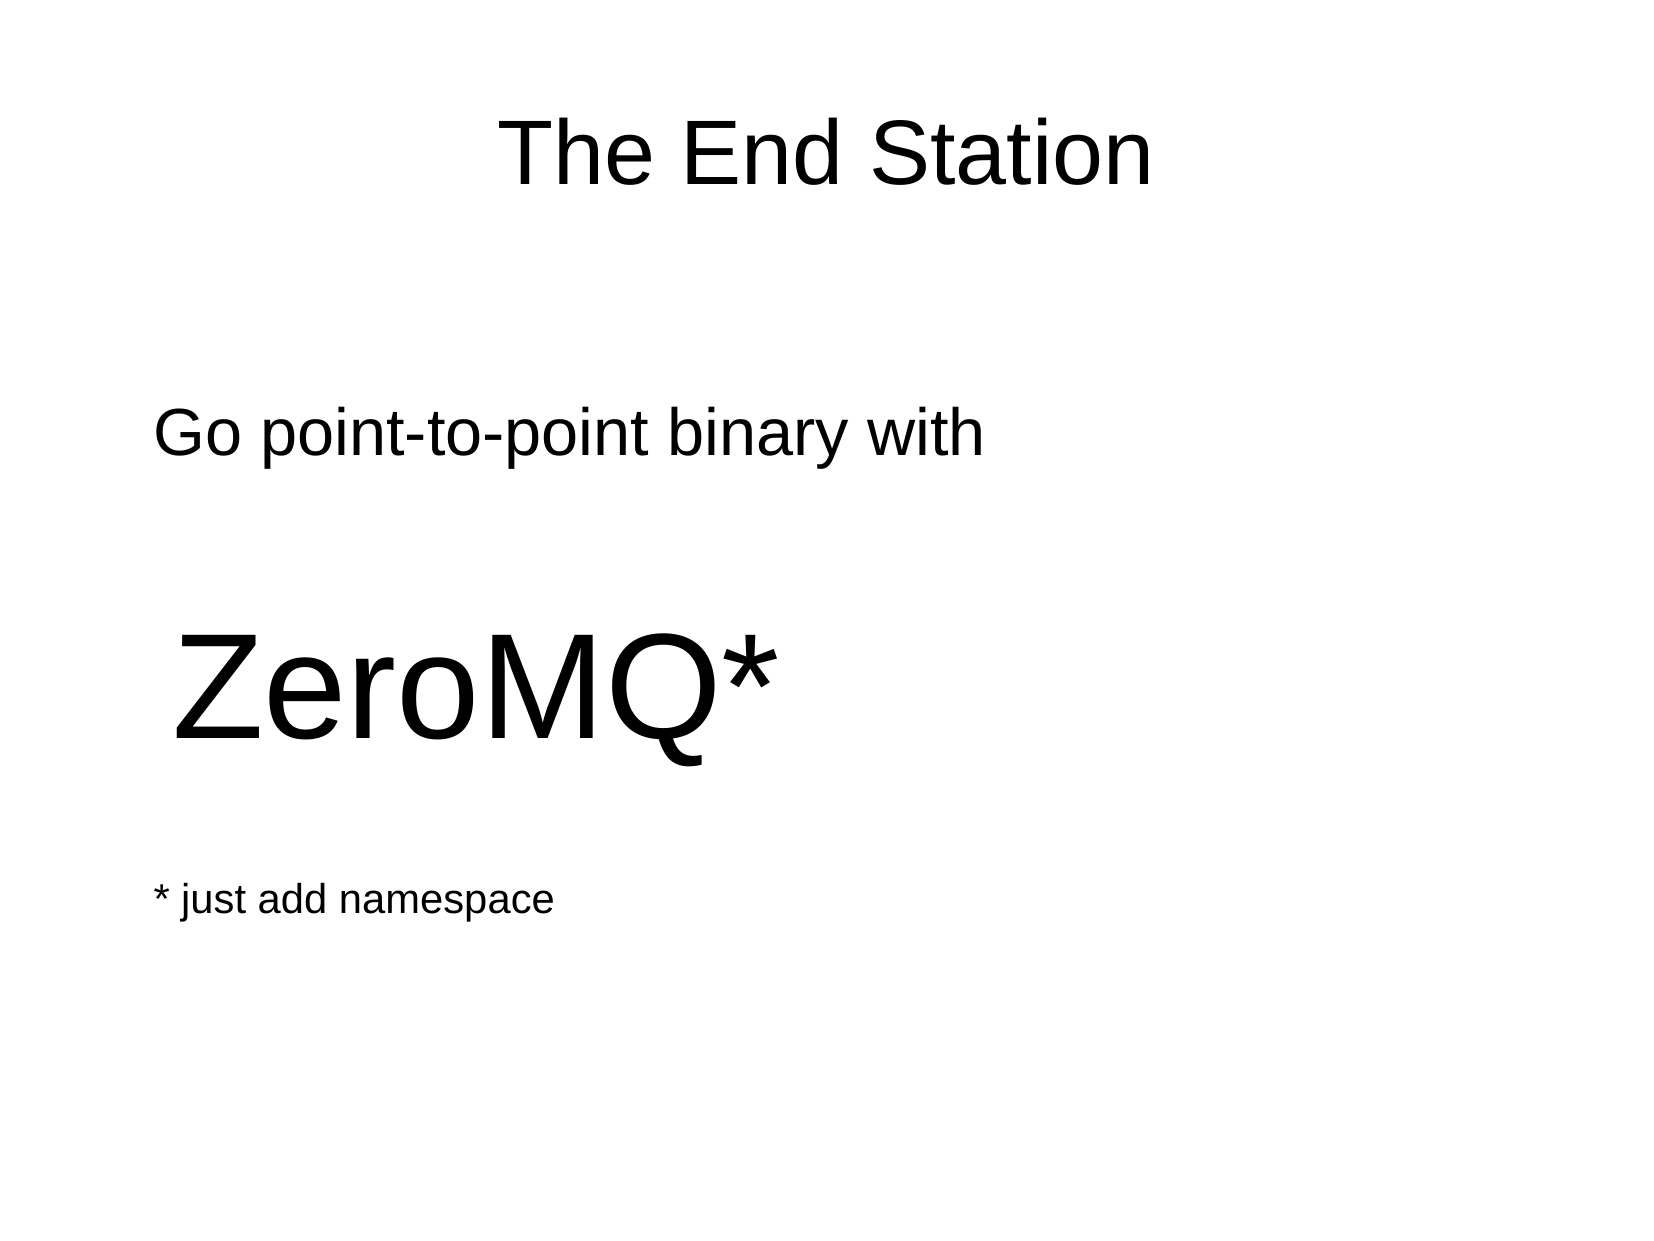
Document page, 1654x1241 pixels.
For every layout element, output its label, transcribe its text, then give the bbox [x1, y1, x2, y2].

list Go point-to-point binary with ZeroMQ* * just add namespace [82, 290, 1571, 1010]
title The End Station [82, 49, 1571, 257]
